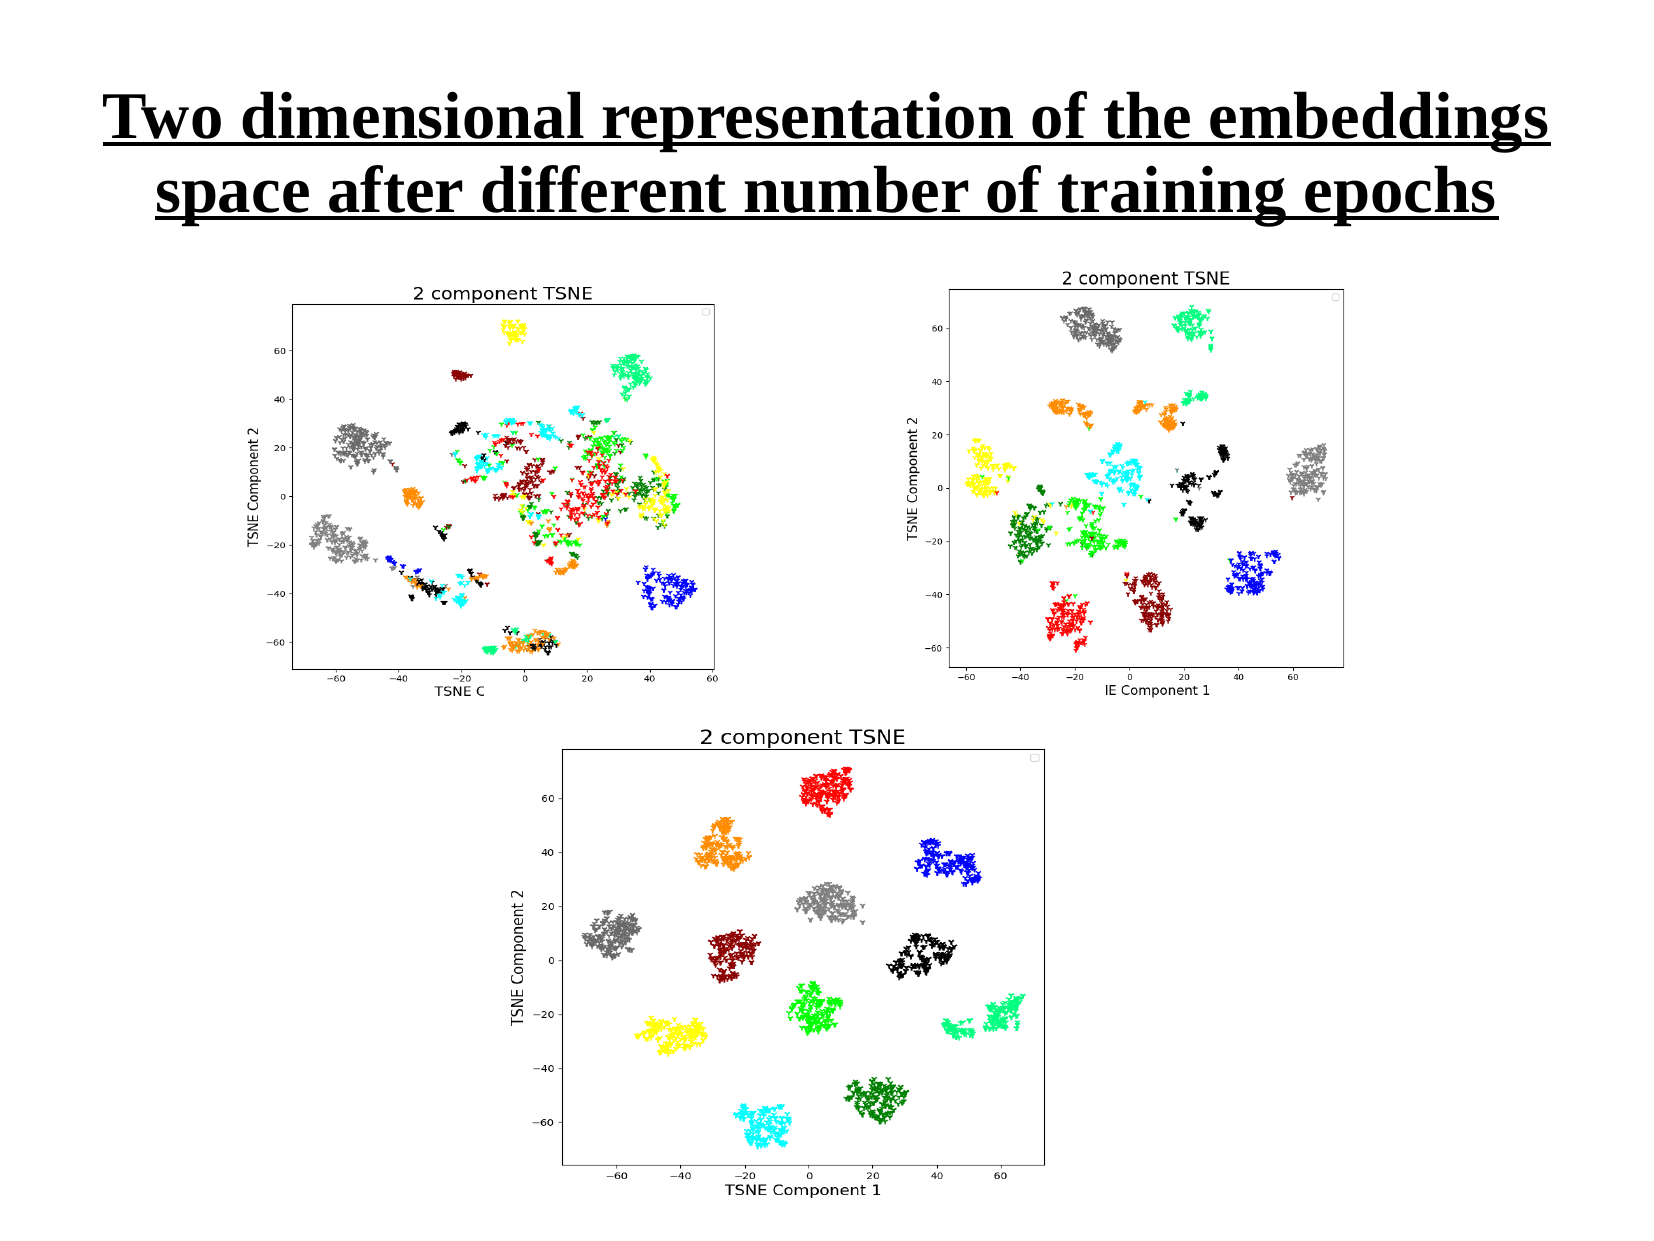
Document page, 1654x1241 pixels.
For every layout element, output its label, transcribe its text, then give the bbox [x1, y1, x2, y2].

picture [224, 230, 1394, 1224]
title Two dimensional representation of the embeddings space after different number of training epochs [82, 49, 1571, 257]
